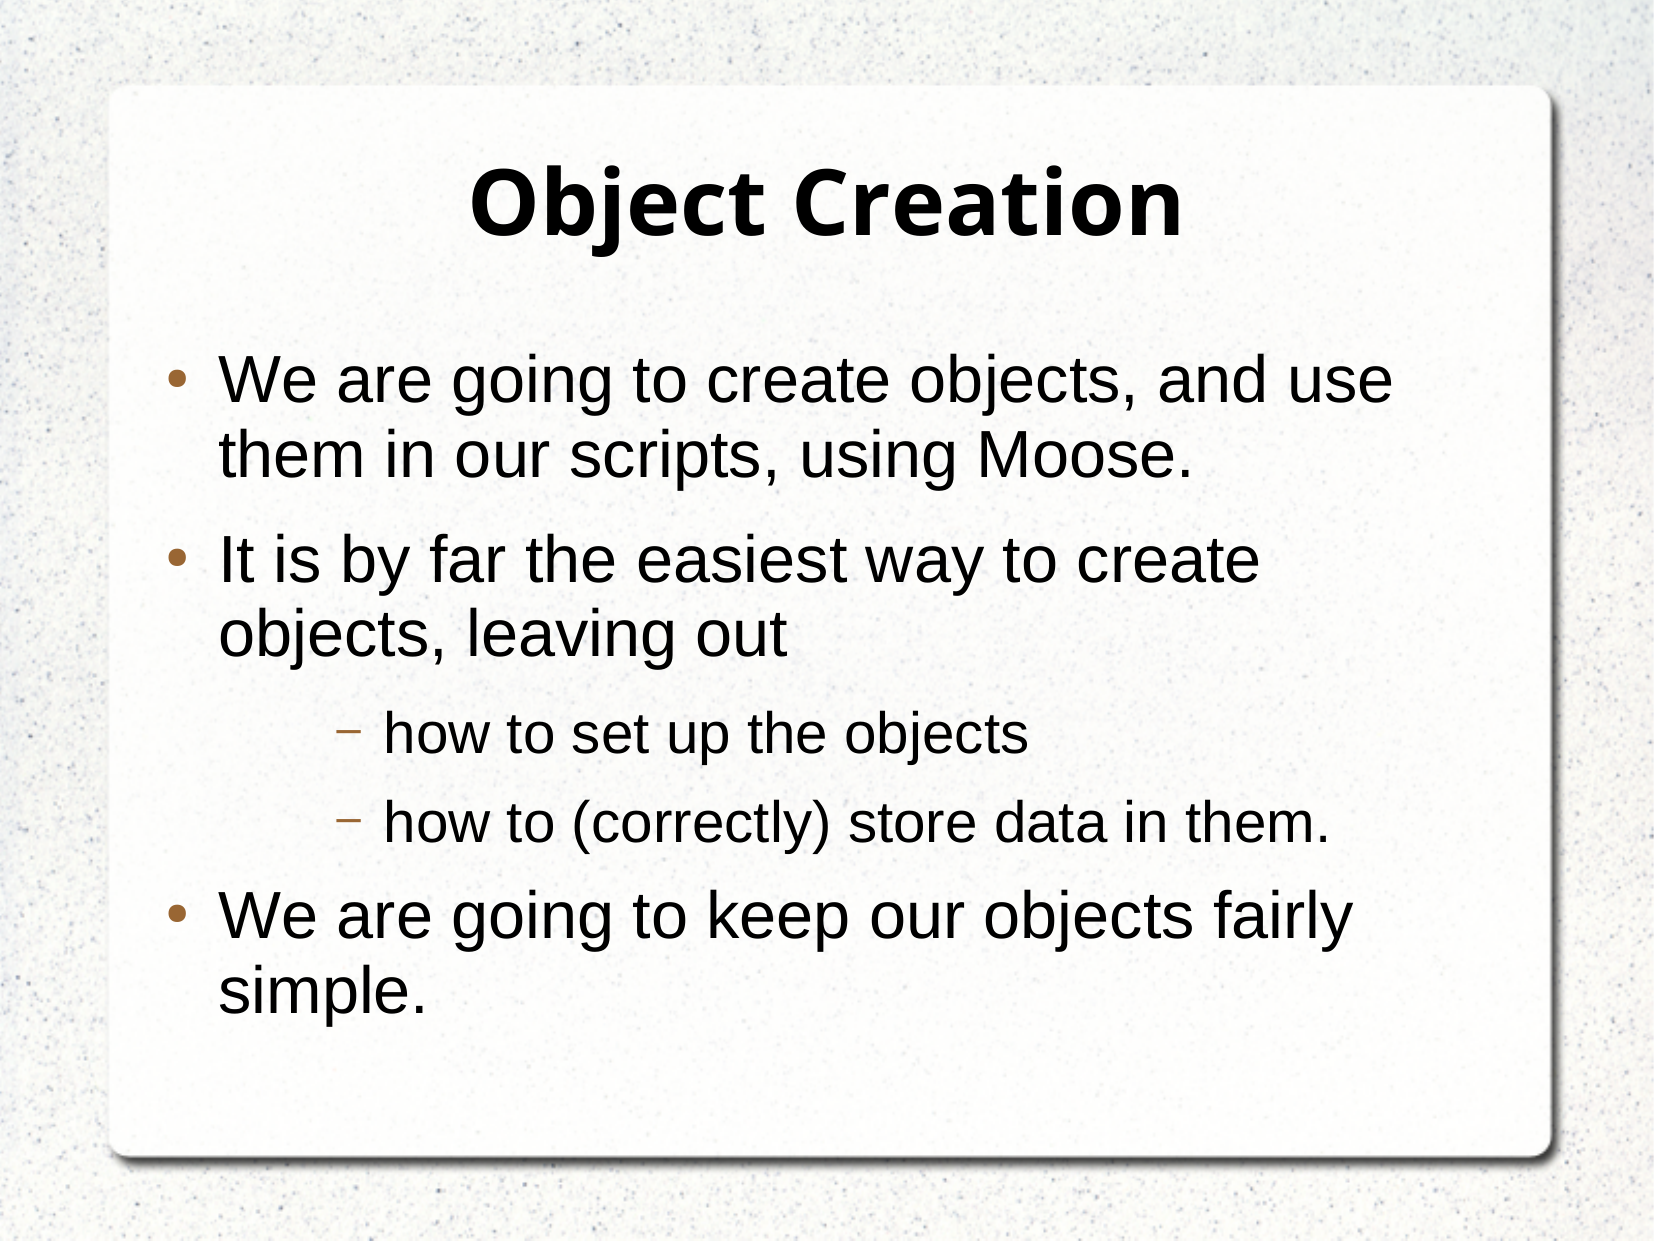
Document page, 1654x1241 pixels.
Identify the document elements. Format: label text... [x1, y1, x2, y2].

list We are going to create objects, and use them in our scripts, using Moose. It is by far the easiest way to create objects, leaving out how to set up the objects how to (correctly) store data in them. We are going to keep our objects fairly simple. [147, 342, 1506, 1027]
title Object Creation [118, 96, 1536, 304]
picture [0, 0, 1654, 1241]
